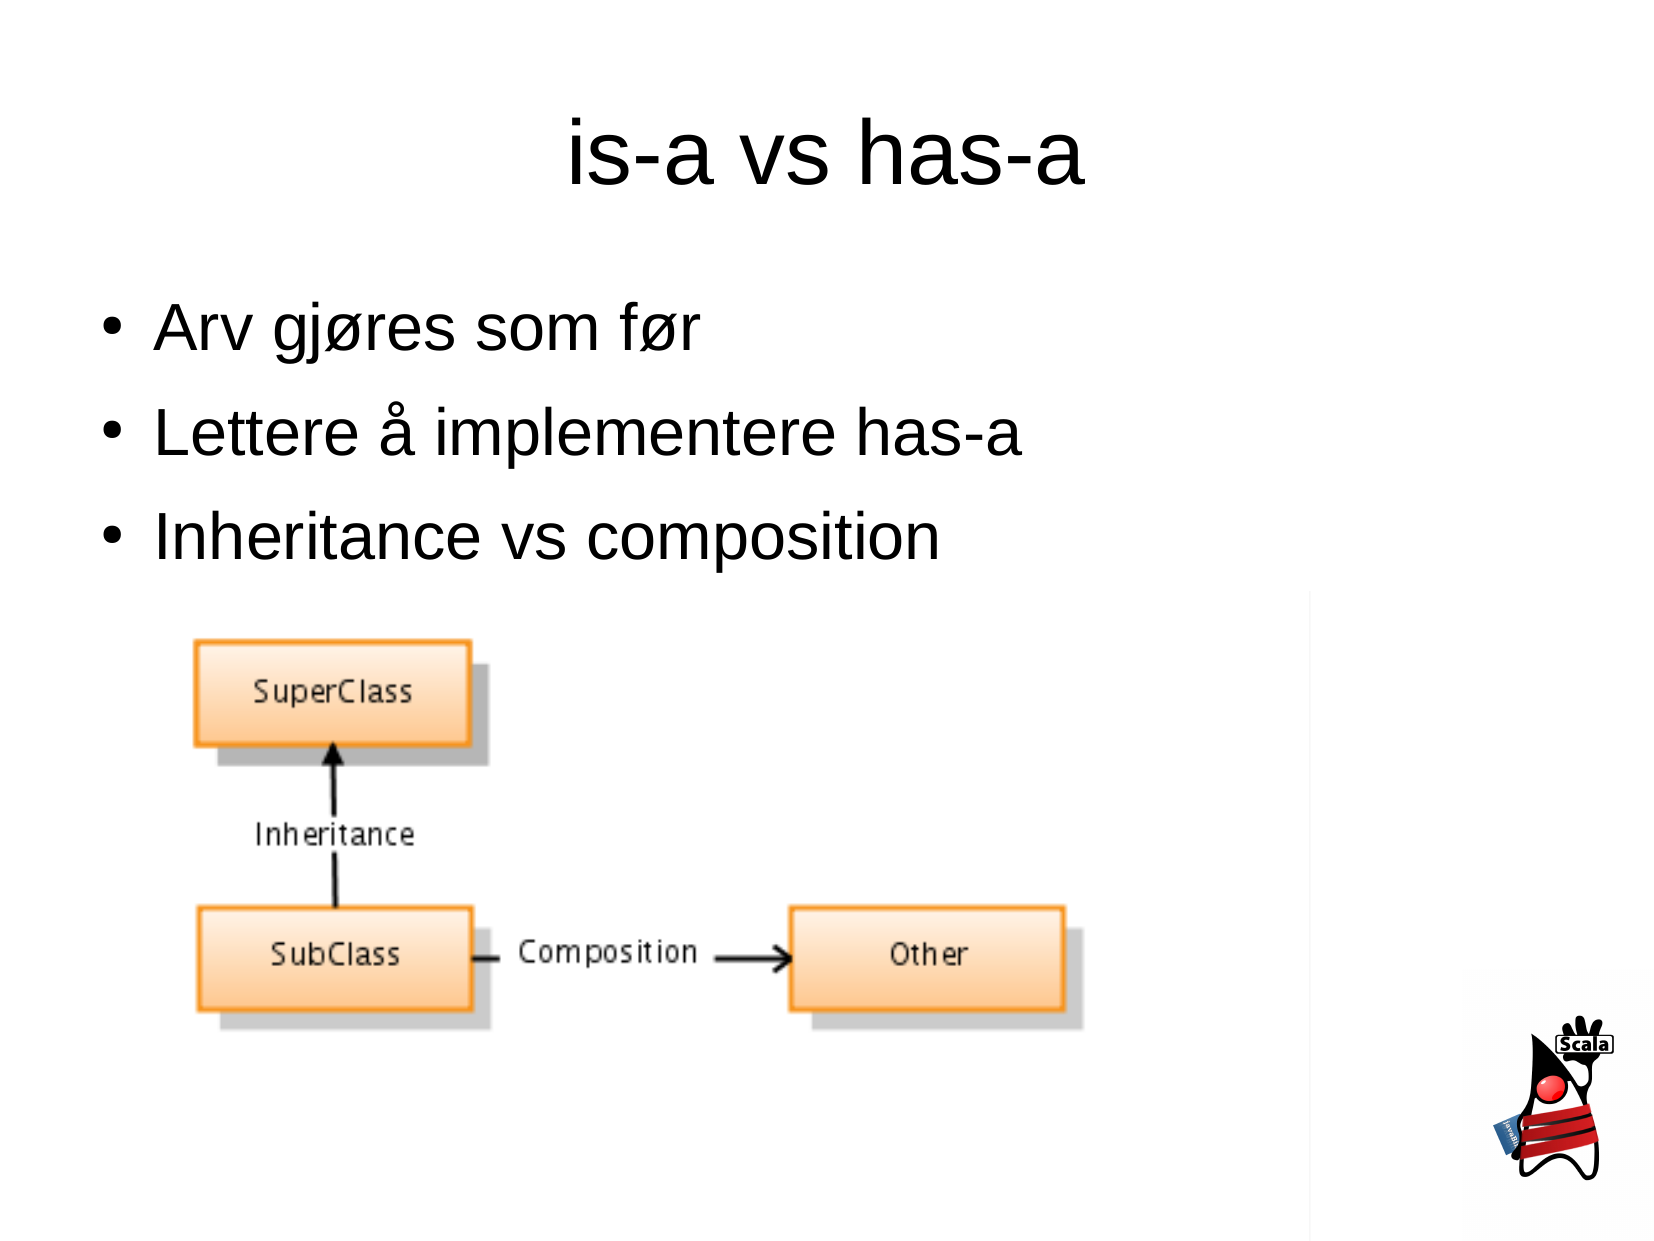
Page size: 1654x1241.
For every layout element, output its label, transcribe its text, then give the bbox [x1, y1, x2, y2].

picture [112, 591, 1313, 1241]
picture [1462, 969, 1654, 1241]
title is-a vs has-a [82, 49, 1571, 257]
list Arv gjøres som før Lettere å implementere has-a Inheritance vs composition [82, 290, 1571, 1109]
